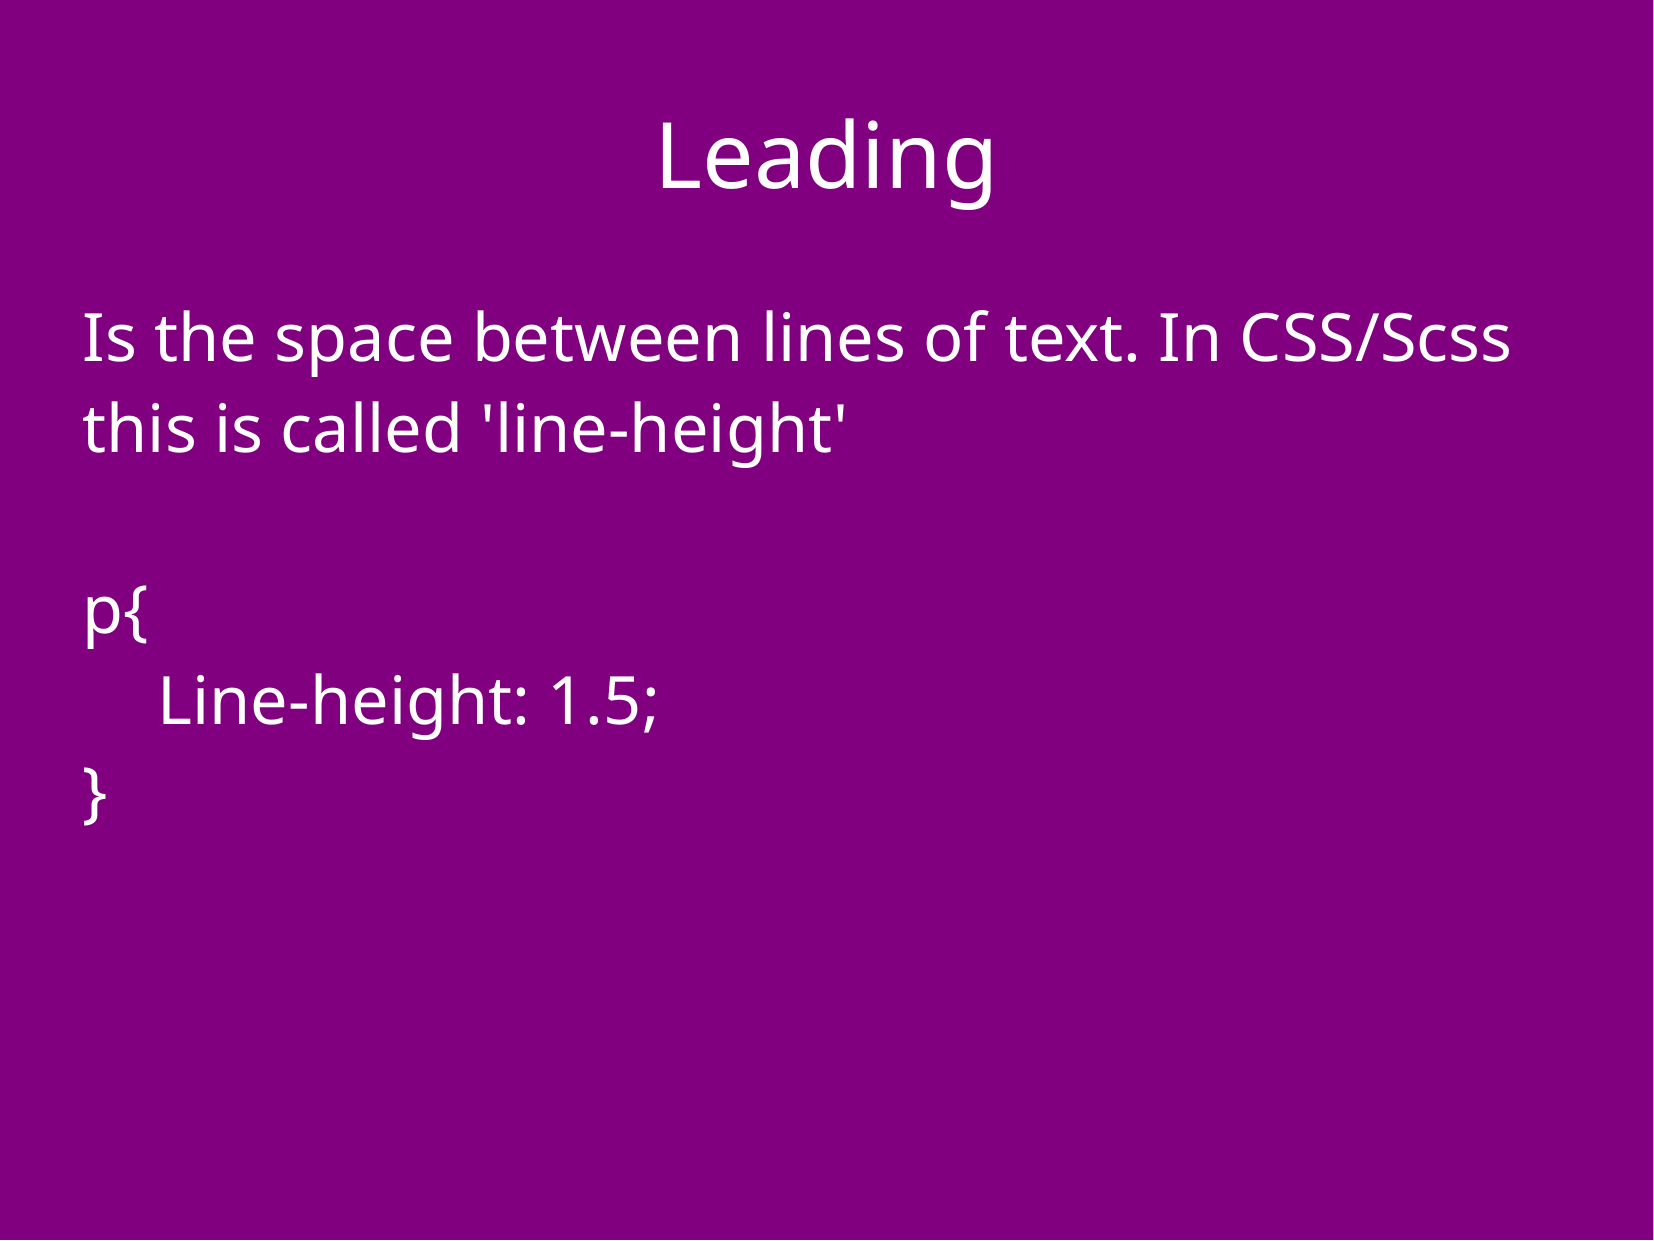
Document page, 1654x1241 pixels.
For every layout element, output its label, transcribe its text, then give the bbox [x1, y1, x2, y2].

title Leading [82, 49, 1571, 257]
subtitle Is the space between lines of text. In CSS/Scss this is called 'line-height' p{ Line-height: 1.5; } [82, 290, 1571, 1109]
